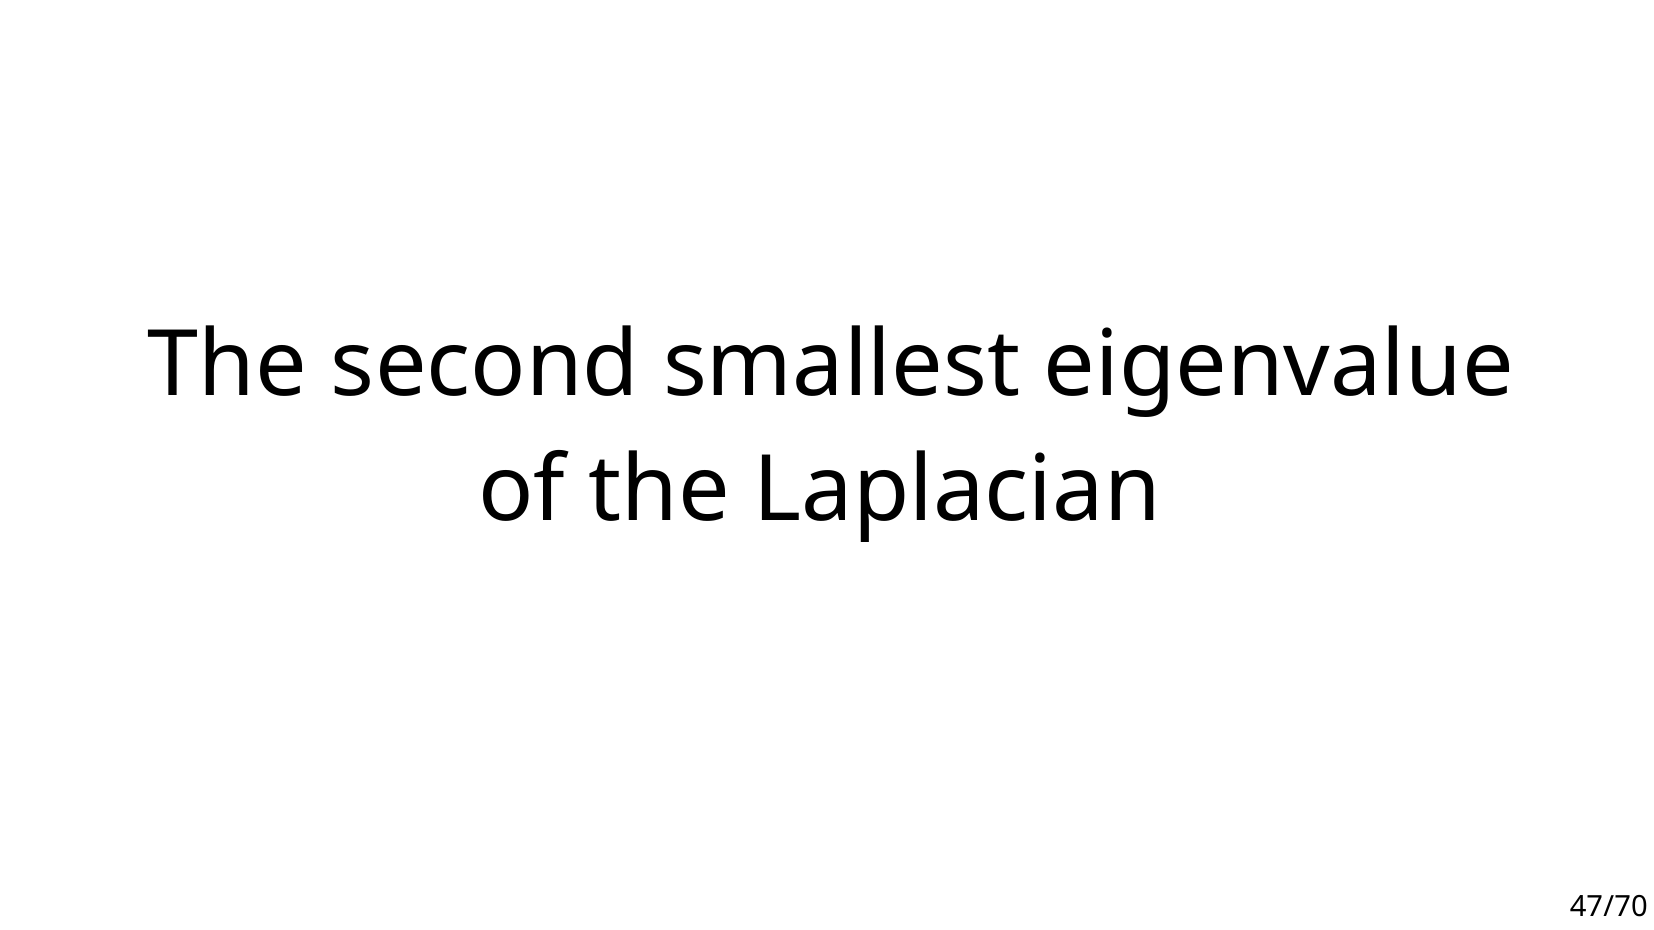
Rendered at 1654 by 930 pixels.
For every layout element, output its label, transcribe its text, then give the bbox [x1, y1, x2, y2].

title The second smallest eigenvalue of the Laplacian [87, 293, 1576, 552]
